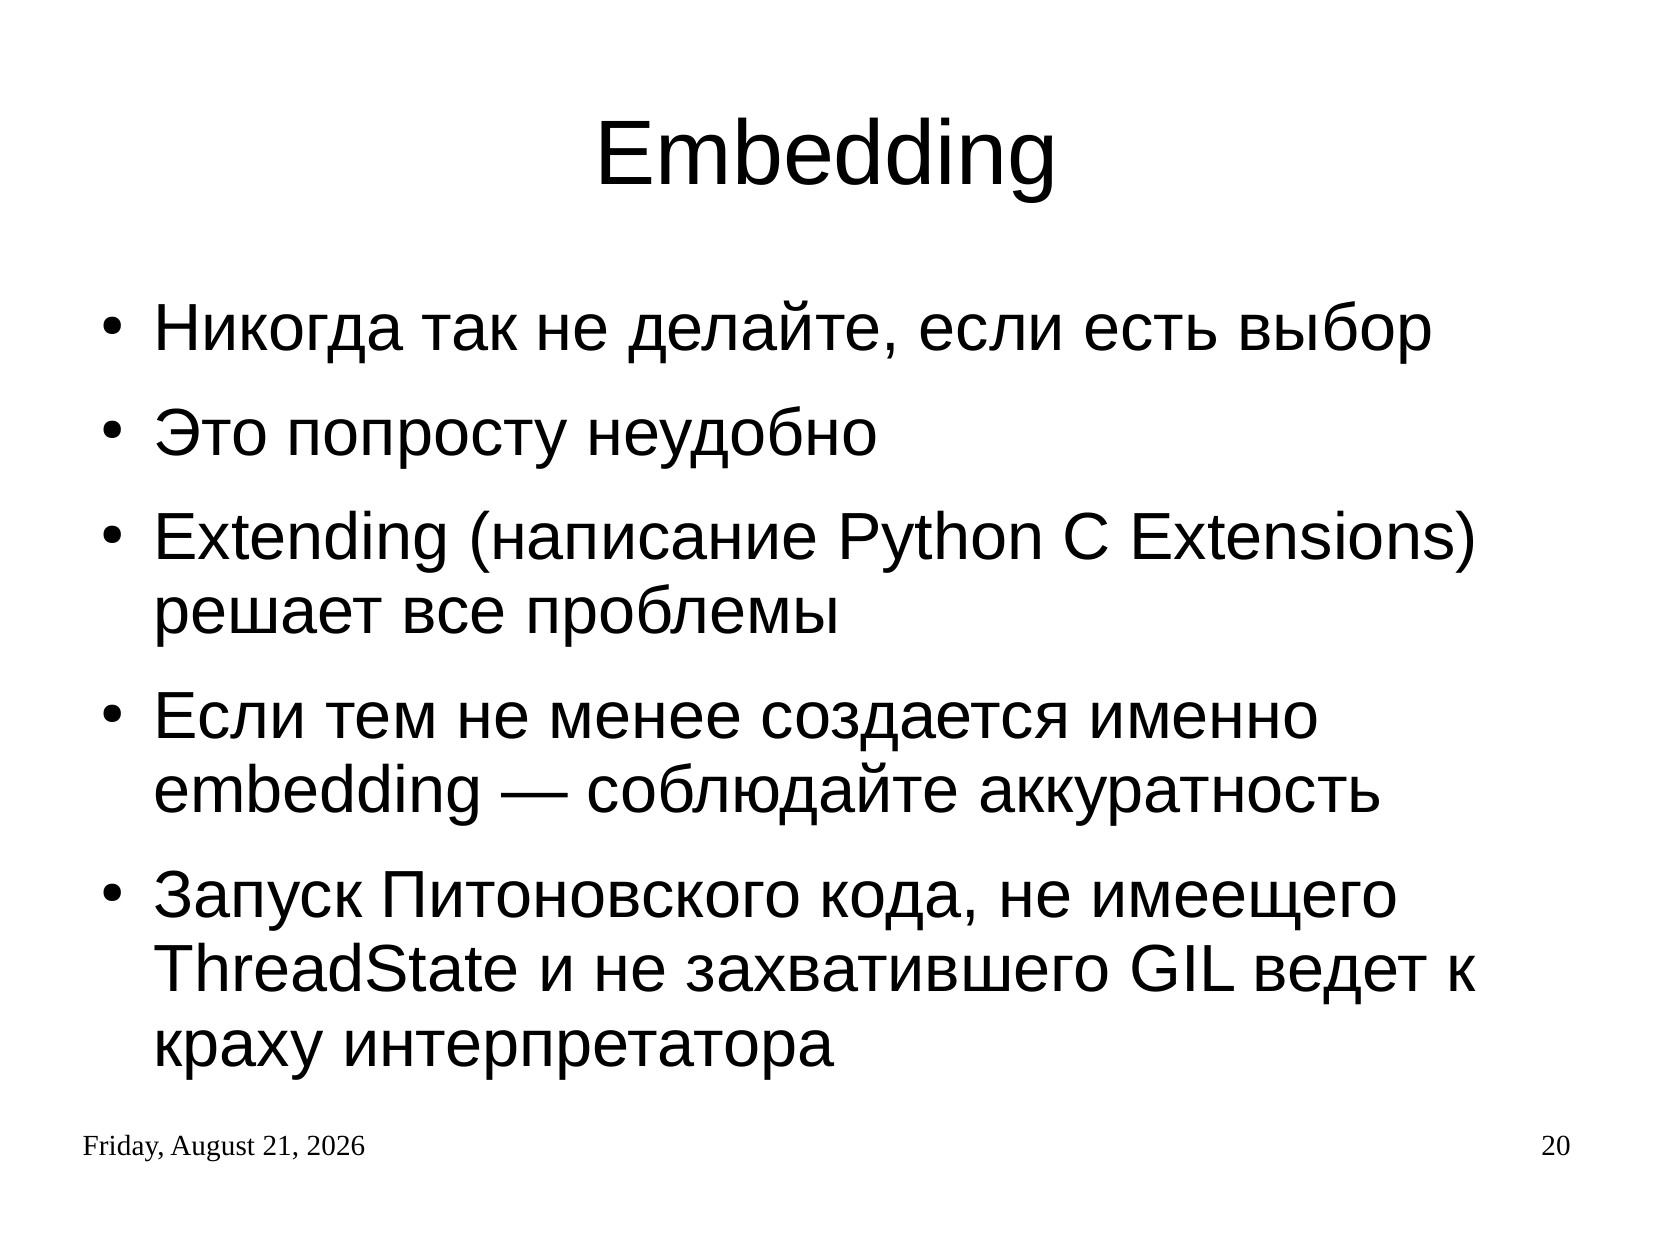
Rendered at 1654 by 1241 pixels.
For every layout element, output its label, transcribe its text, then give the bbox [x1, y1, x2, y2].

list Никогда так не делайте, если есть выбор Это попросту неудобно Extending (написание Python C Extensions) решает все проблемы Если тем не менее создается именно embedding — соблюдайте аккуратность Запуск Питоновского кода, не имеещего ThreadState и не захватившего GIL ведет к краху интерпретатора [82, 290, 1571, 1109]
title Embedding [82, 49, 1571, 257]
